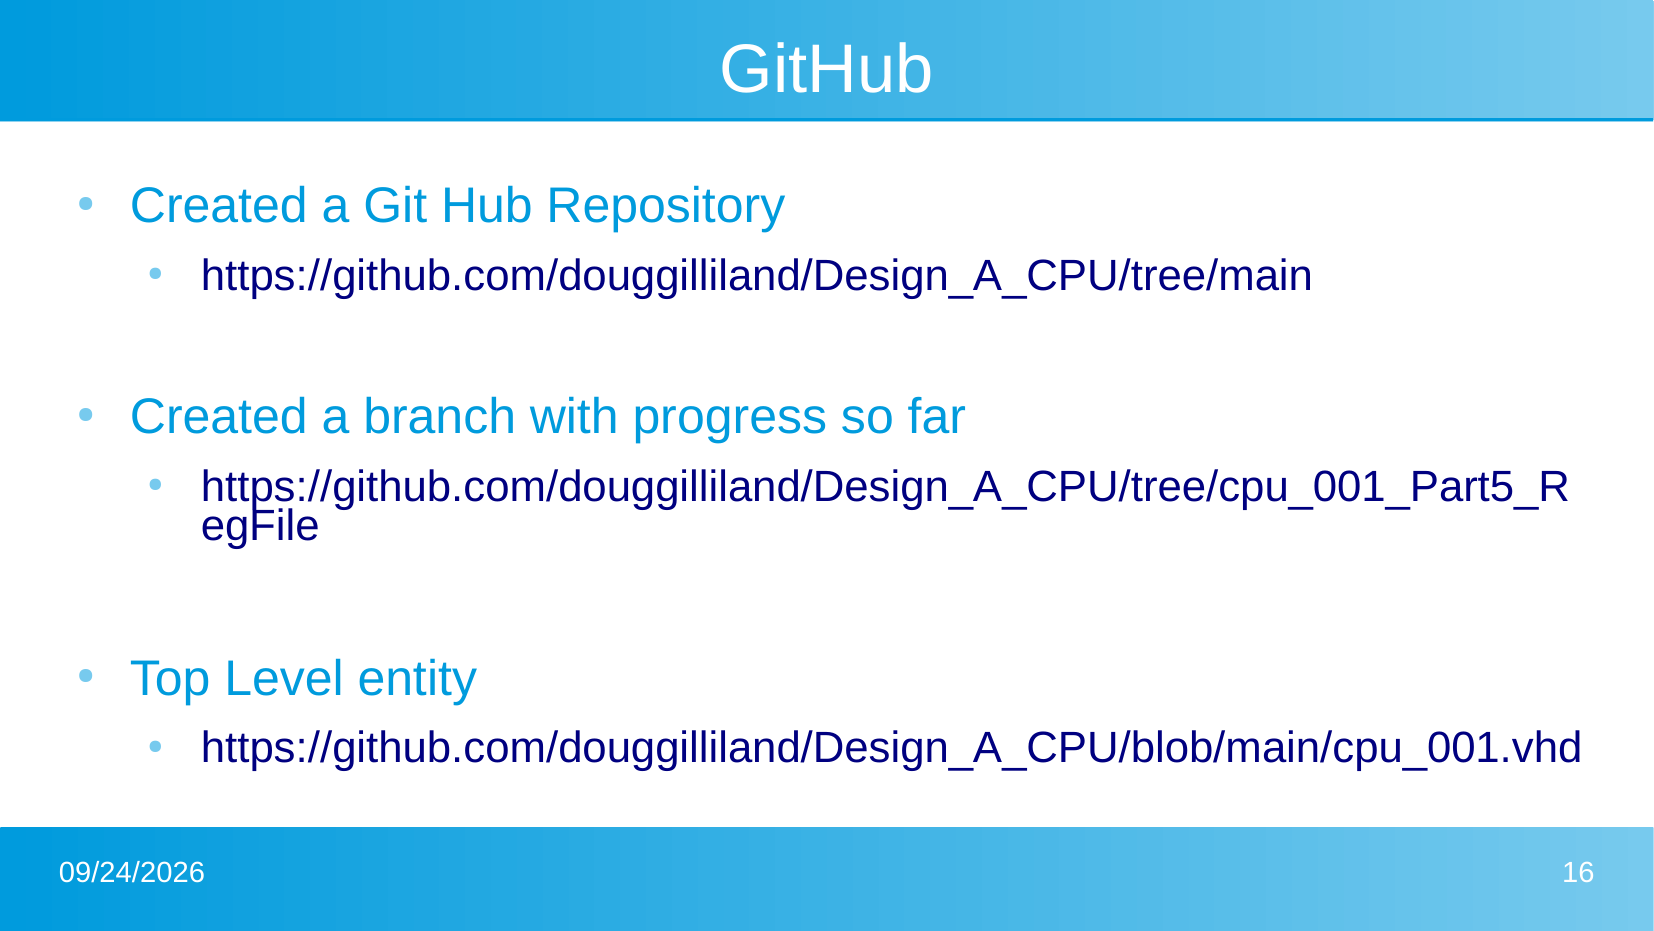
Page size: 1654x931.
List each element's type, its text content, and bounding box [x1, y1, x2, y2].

title GitHub [59, 29, 1595, 108]
list Created a Git Hub Repository https://github.com/douggilliland/Design_A_CPU/tree/main Created a branch with progress so far https://github.com/douggilliland/Design_A_CPU/tree/cpu_001_Part5_RegFile Top Level entity https://github.com/douggilliland/Design_A_CPU/blob/main/cpu_001.vhd [59, 177, 1595, 768]
